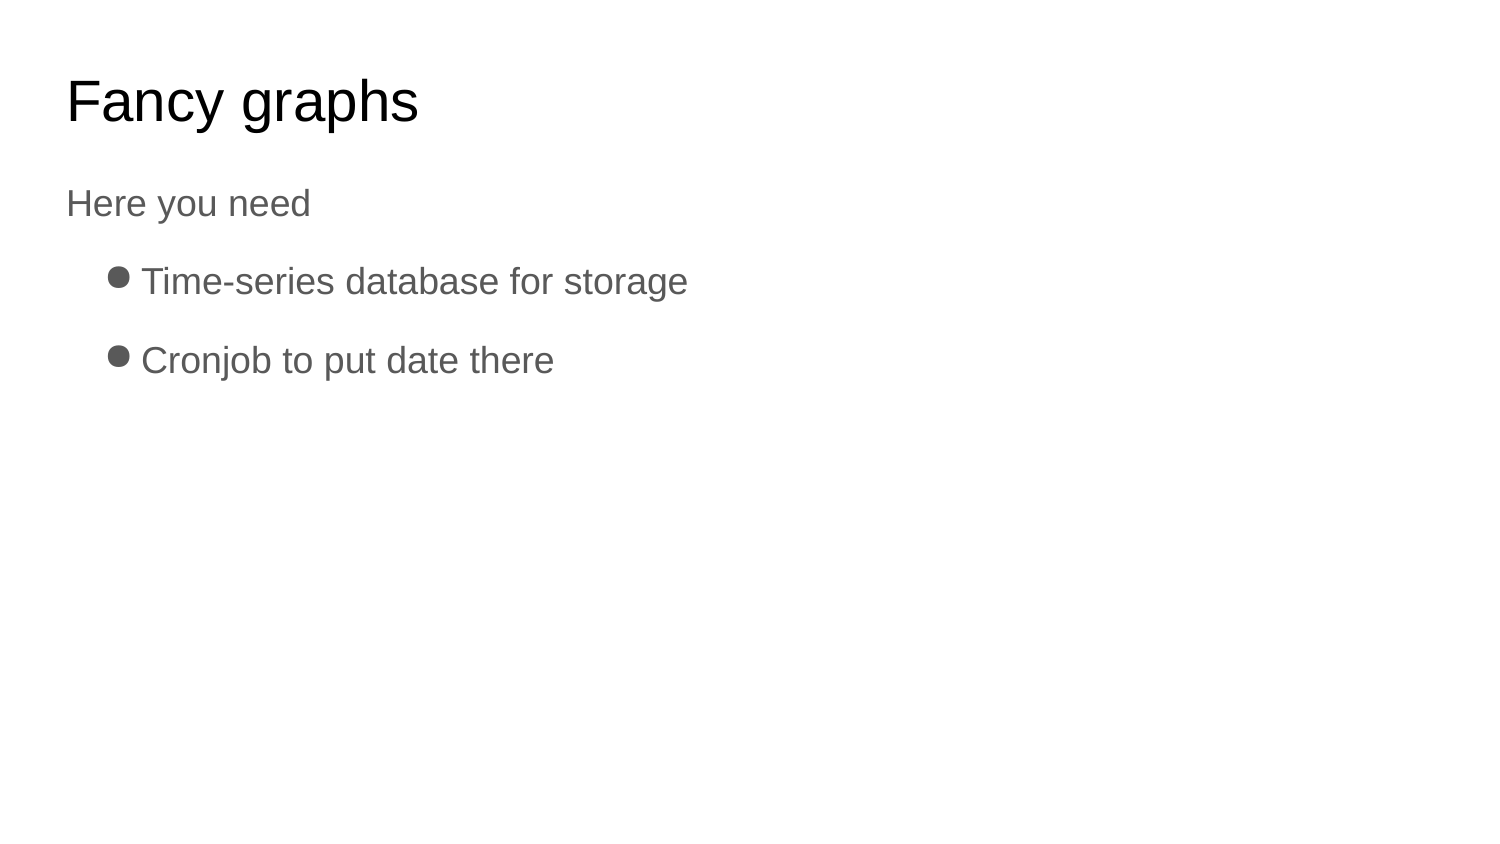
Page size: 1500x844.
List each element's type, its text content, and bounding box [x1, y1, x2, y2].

list Here you need Time-series database for storage Cronjob to put date there [51, 164, 1449, 725]
title Fancy graphs [51, 48, 1449, 142]
